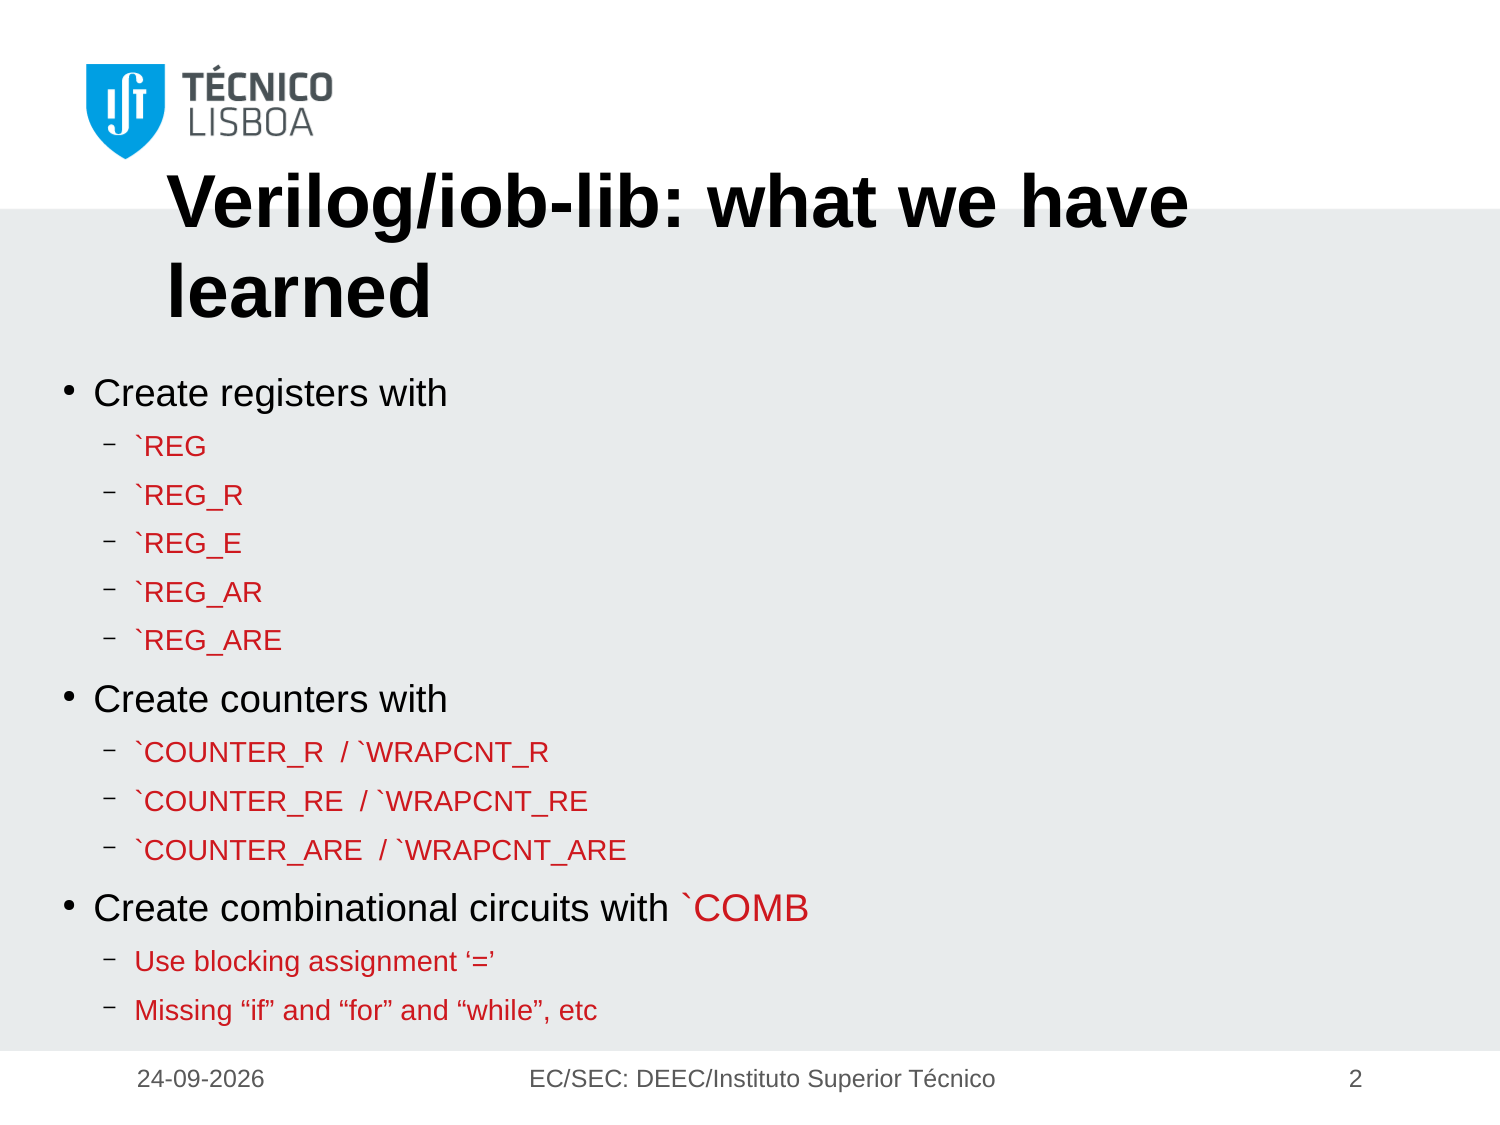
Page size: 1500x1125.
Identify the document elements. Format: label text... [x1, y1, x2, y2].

footer EC/SEC: DEEC/Instituto Superior Técnico [512, 1052, 1021, 1103]
picture [0, 0, 1500, 1125]
title Verilog/iob-lib: what we have learned [151, 171, 1408, 314]
slide_number <number> [1077, 1052, 1378, 1103]
slide_number 22-10-2020 [121, 1052, 425, 1103]
list Create registers with `REG `REG_R `REG_E `REG_AR `REG_ARE Create counters with `COUNTER_R / `WRAPCNT_R `COUNTER_RE / `WRAPCNT_RE `COUNTER_ARE / `WRAPCNT_ARE Create combinational circuits with `COMB Use blocking assignment ‘=’ Missing “if” and “for” and “while”, etc [52, 367, 1465, 1030]
